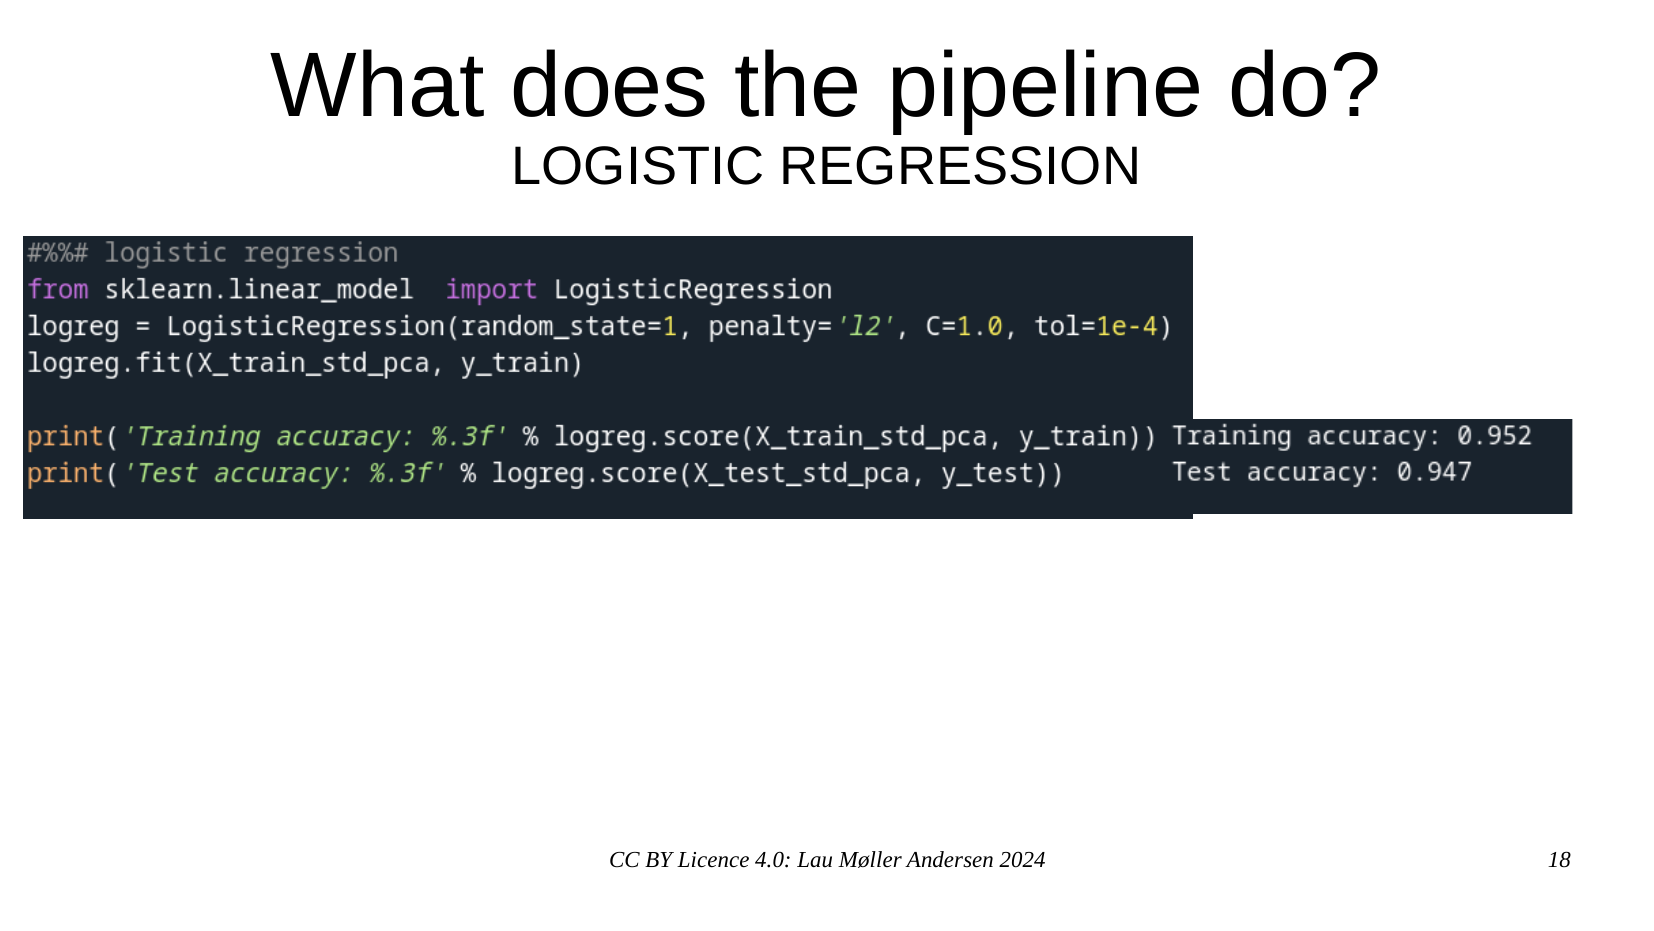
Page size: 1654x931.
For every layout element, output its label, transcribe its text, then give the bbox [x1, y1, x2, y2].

picture [23, 236, 1573, 519]
title What does the pipeline do? LOGISTIC REGRESSION [82, 33, 1571, 197]
